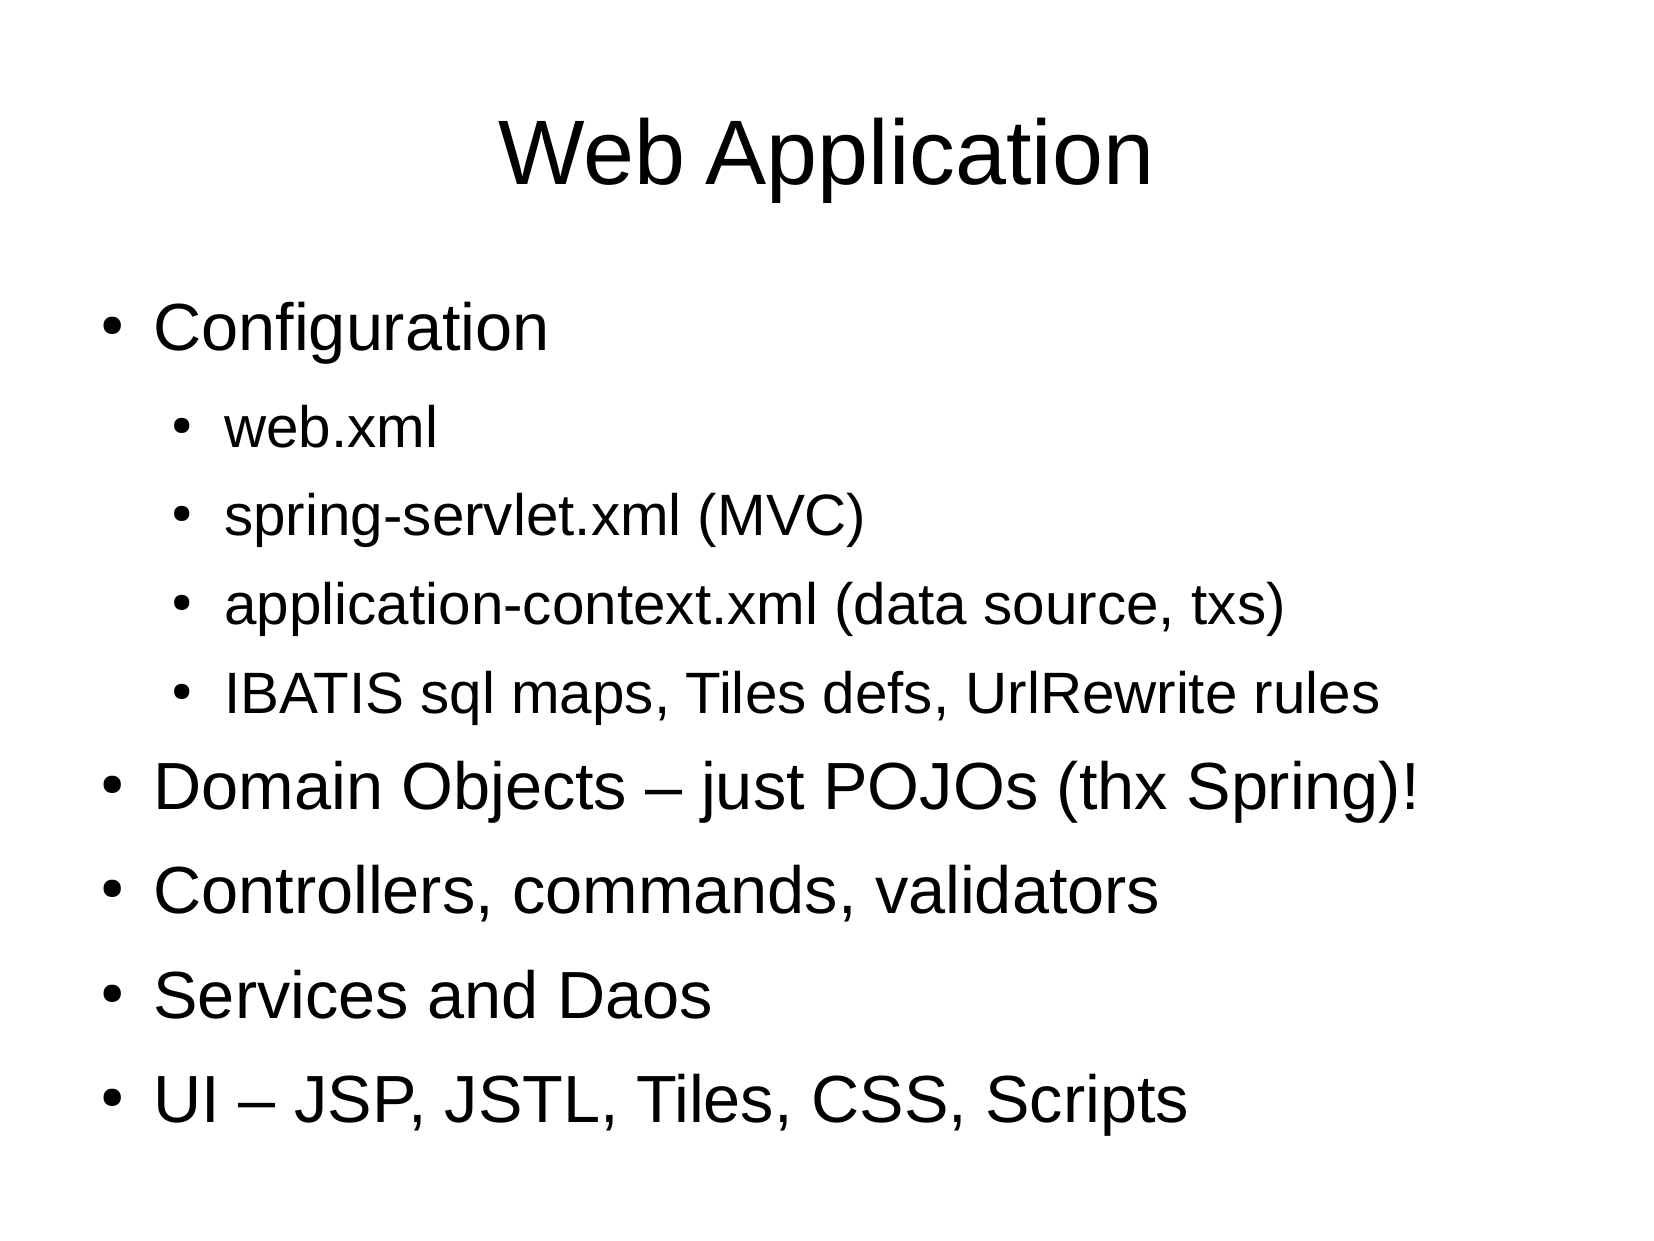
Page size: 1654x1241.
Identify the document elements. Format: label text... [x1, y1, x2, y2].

title Web Application [82, 56, 1571, 250]
list Configuration web.xml spring-servlet.xml (MVC) application-context.xml (data source, txs) IBATIS sql maps, Tiles defs, UrlRewrite rules Domain Objects – just POJOs (thx Spring)! Controllers, commands, validators Services and Daos UI – JSP, JSTL, Tiles, CSS, Scripts [82, 290, 1571, 1137]
